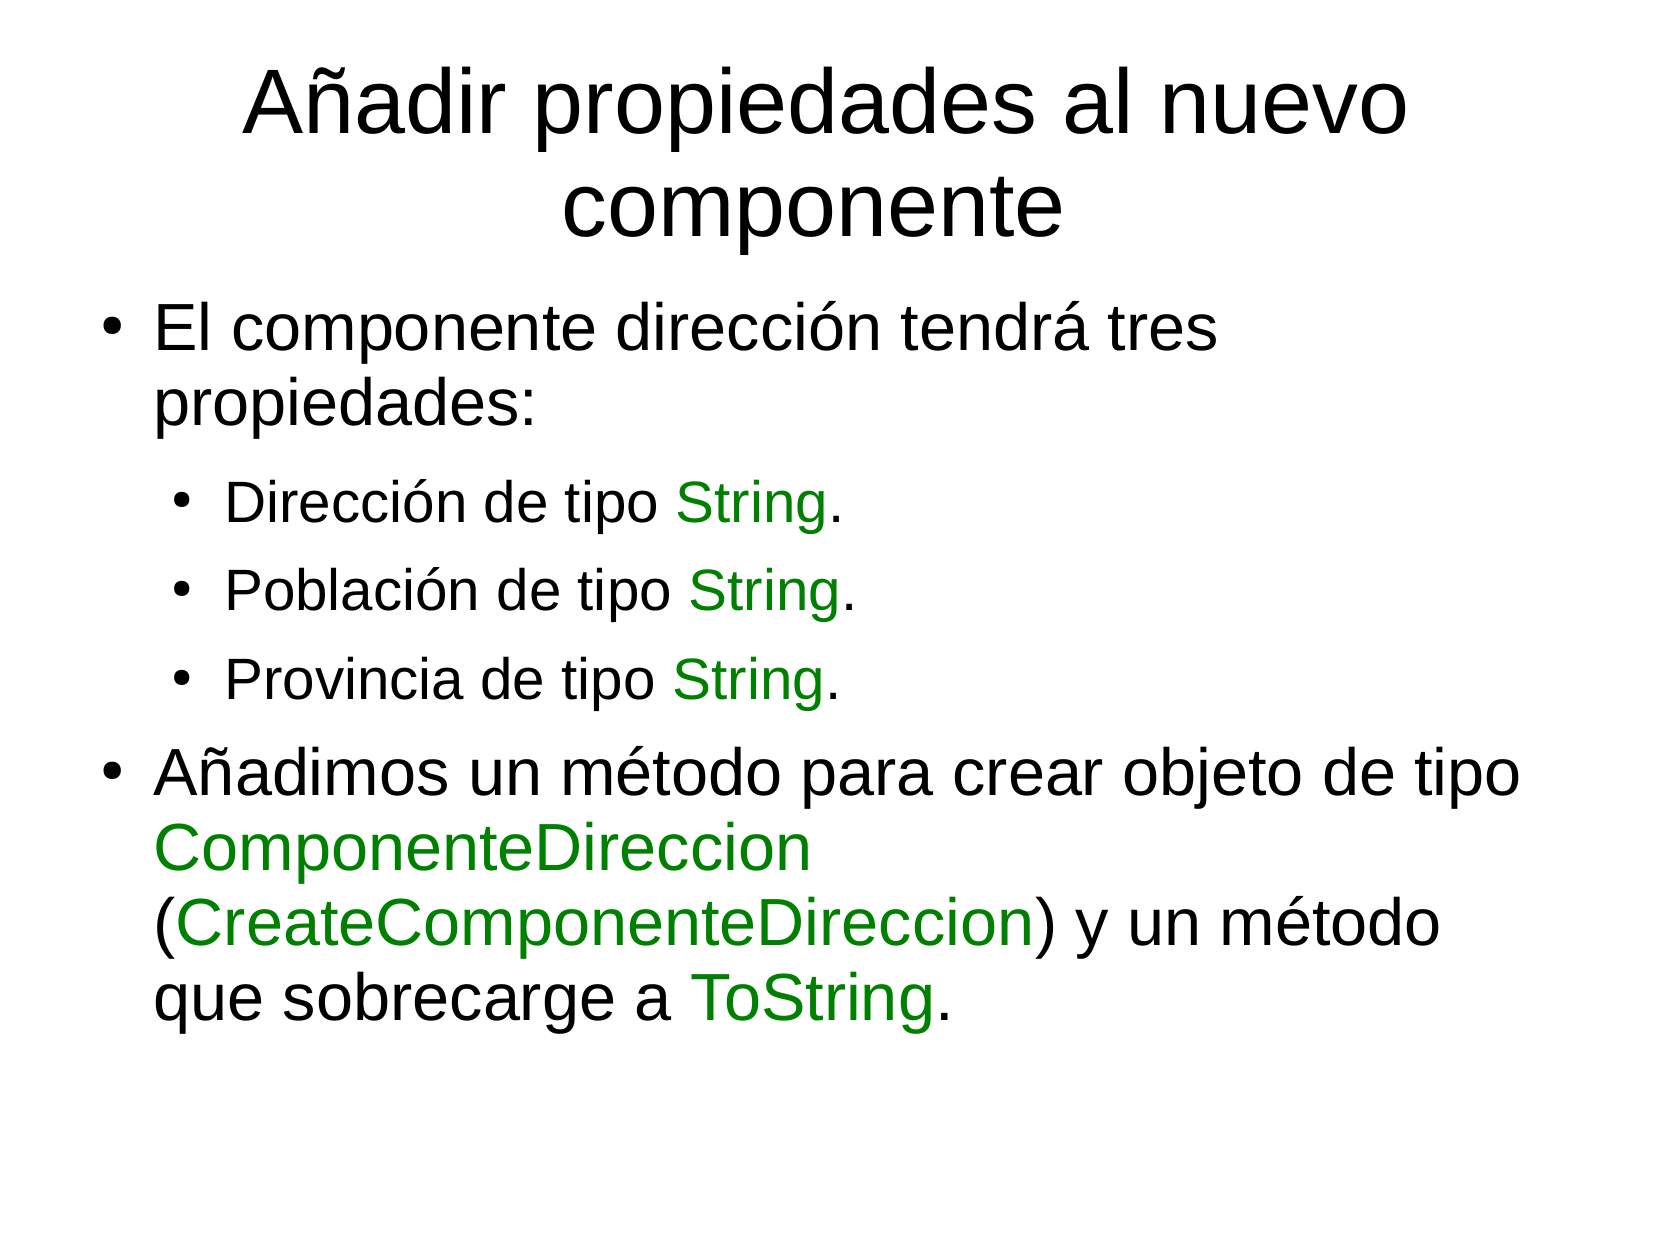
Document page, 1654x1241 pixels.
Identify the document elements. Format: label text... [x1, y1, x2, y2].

list El componente dirección tendrá tres propiedades: Dirección de tipo String. Población de tipo String. Provincia de tipo String. Añadimos un método para crear objeto de tipo ComponenteDireccion (CreateComponenteDireccion) y un método que sobrecarge a ToString. [82, 290, 1571, 1109]
title Añadir propiedades al nuevo componente [82, 49, 1571, 257]
